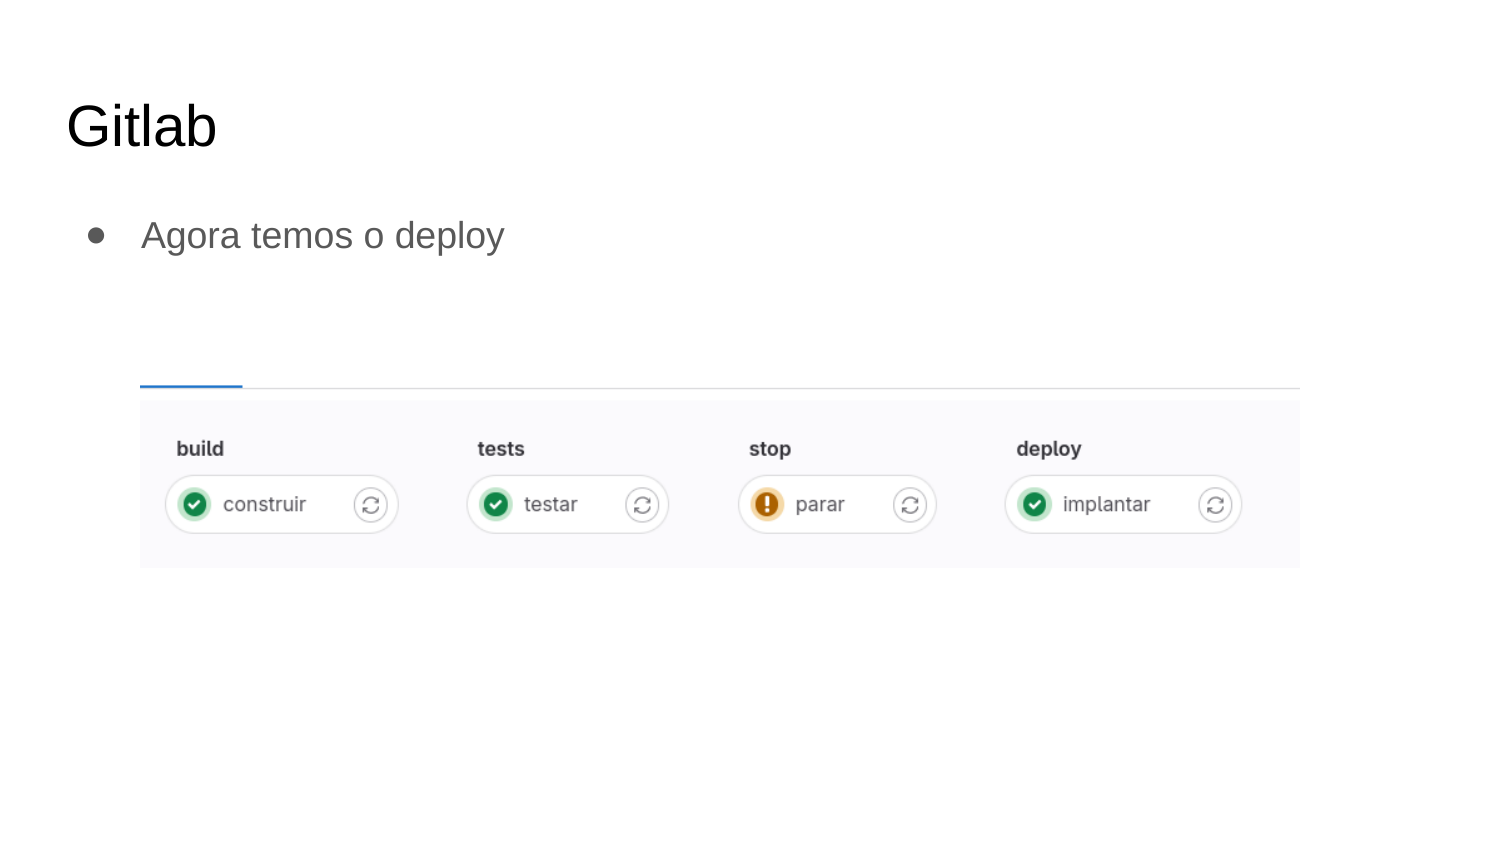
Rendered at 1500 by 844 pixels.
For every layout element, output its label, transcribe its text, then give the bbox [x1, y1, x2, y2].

list Agora temos o deploy [51, 189, 1489, 750]
title Gitlab [51, 72, 1449, 167]
picture [140, 383, 1300, 568]
